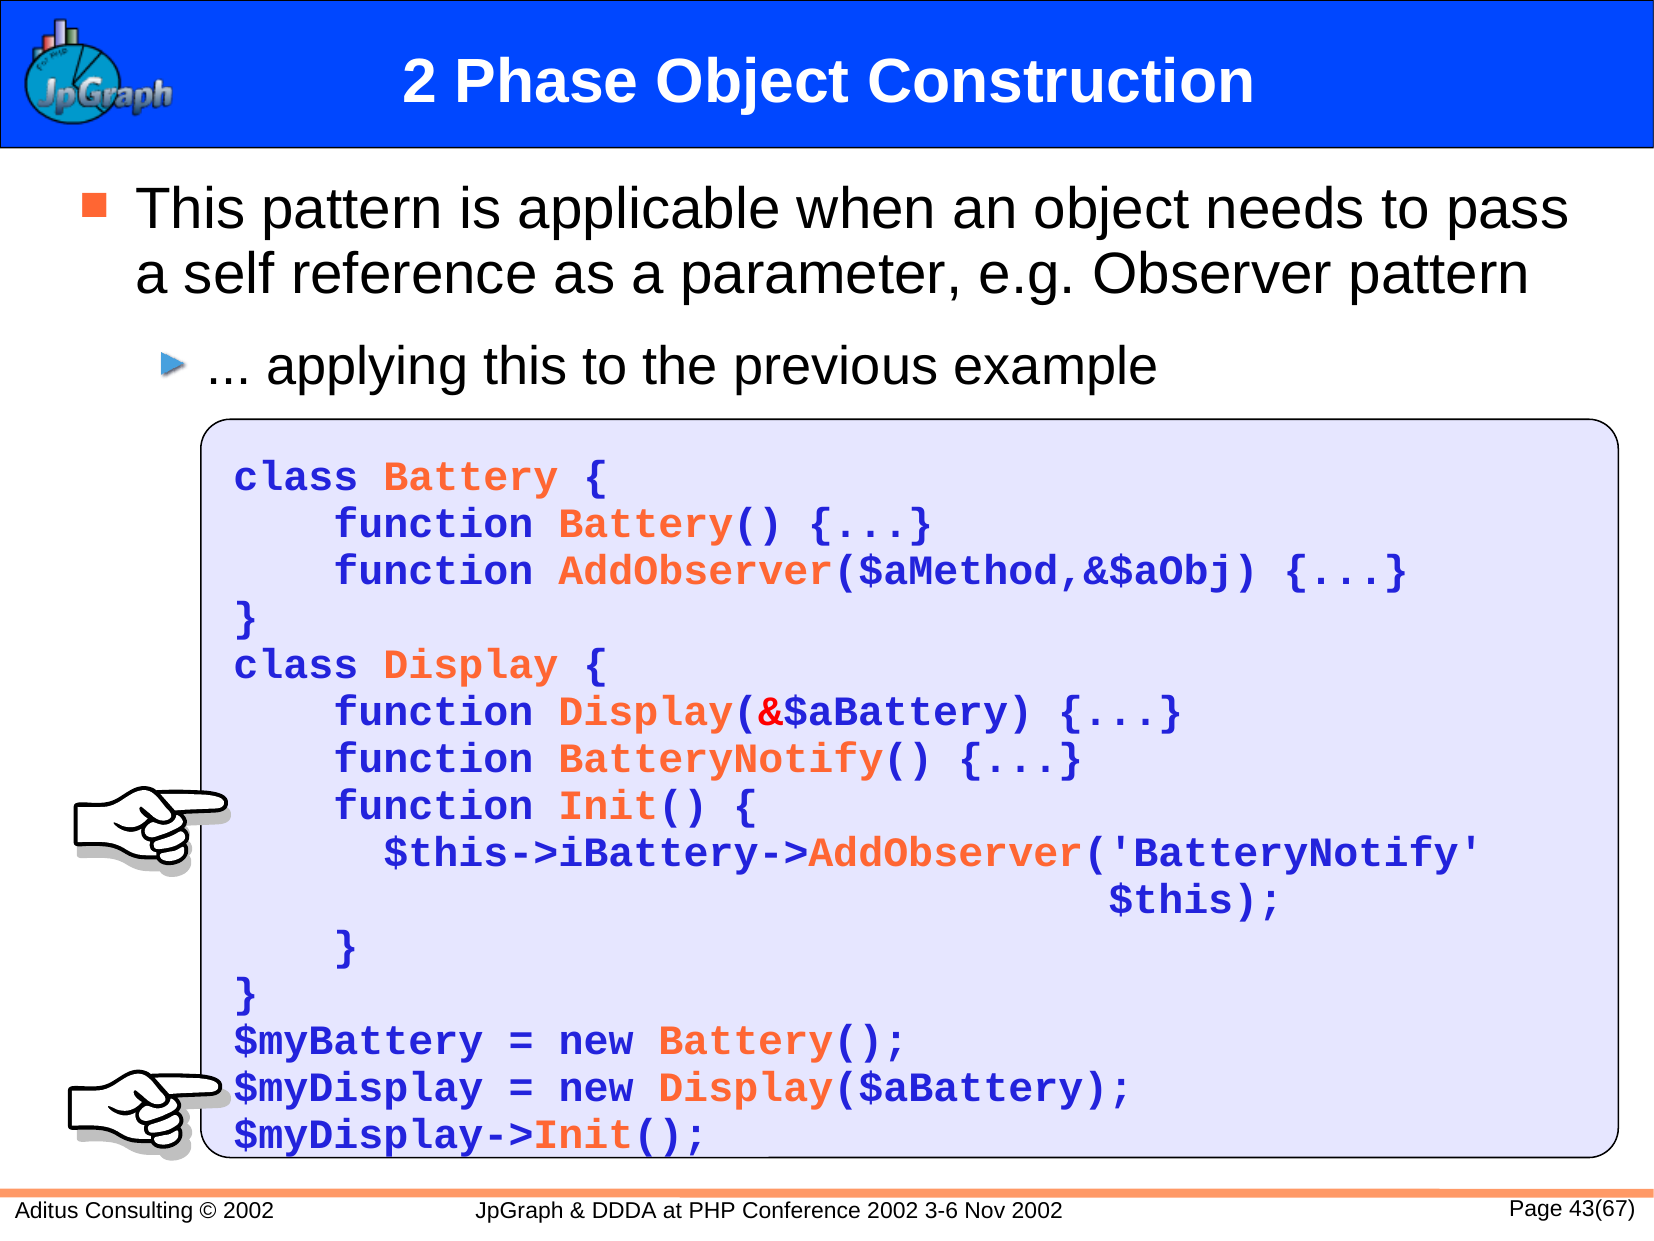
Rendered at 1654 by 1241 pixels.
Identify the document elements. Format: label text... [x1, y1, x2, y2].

text_box class Battery { function Battery() {...} function AddObserver($aMethod,&$aObj) {...} } class Display { function Display(&$aBattery) {...} function BatteryNotify() {...} function Init() { $this->iBattery->AddObserver('BatteryNotify' $this); } } $myBattery = new Battery(); $myDisplay = new Display($aBattery); $myDisplay->Init(); [233, 453, 1607, 1159]
list This pattern is applicable when an object needs to pass a self reference as a parameter, e.g. Observer pattern ... applying this to the previous example [64, 177, 1580, 399]
picture [73, 786, 228, 866]
text_box [129, 866, 191, 877]
text_box [128, 1149, 191, 1161]
picture [67, 1069, 223, 1149]
text_box [200, 419, 1619, 1158]
title 2 Phase Object Construction [123, 0, 1536, 163]
picture [20, 17, 123, 128]
